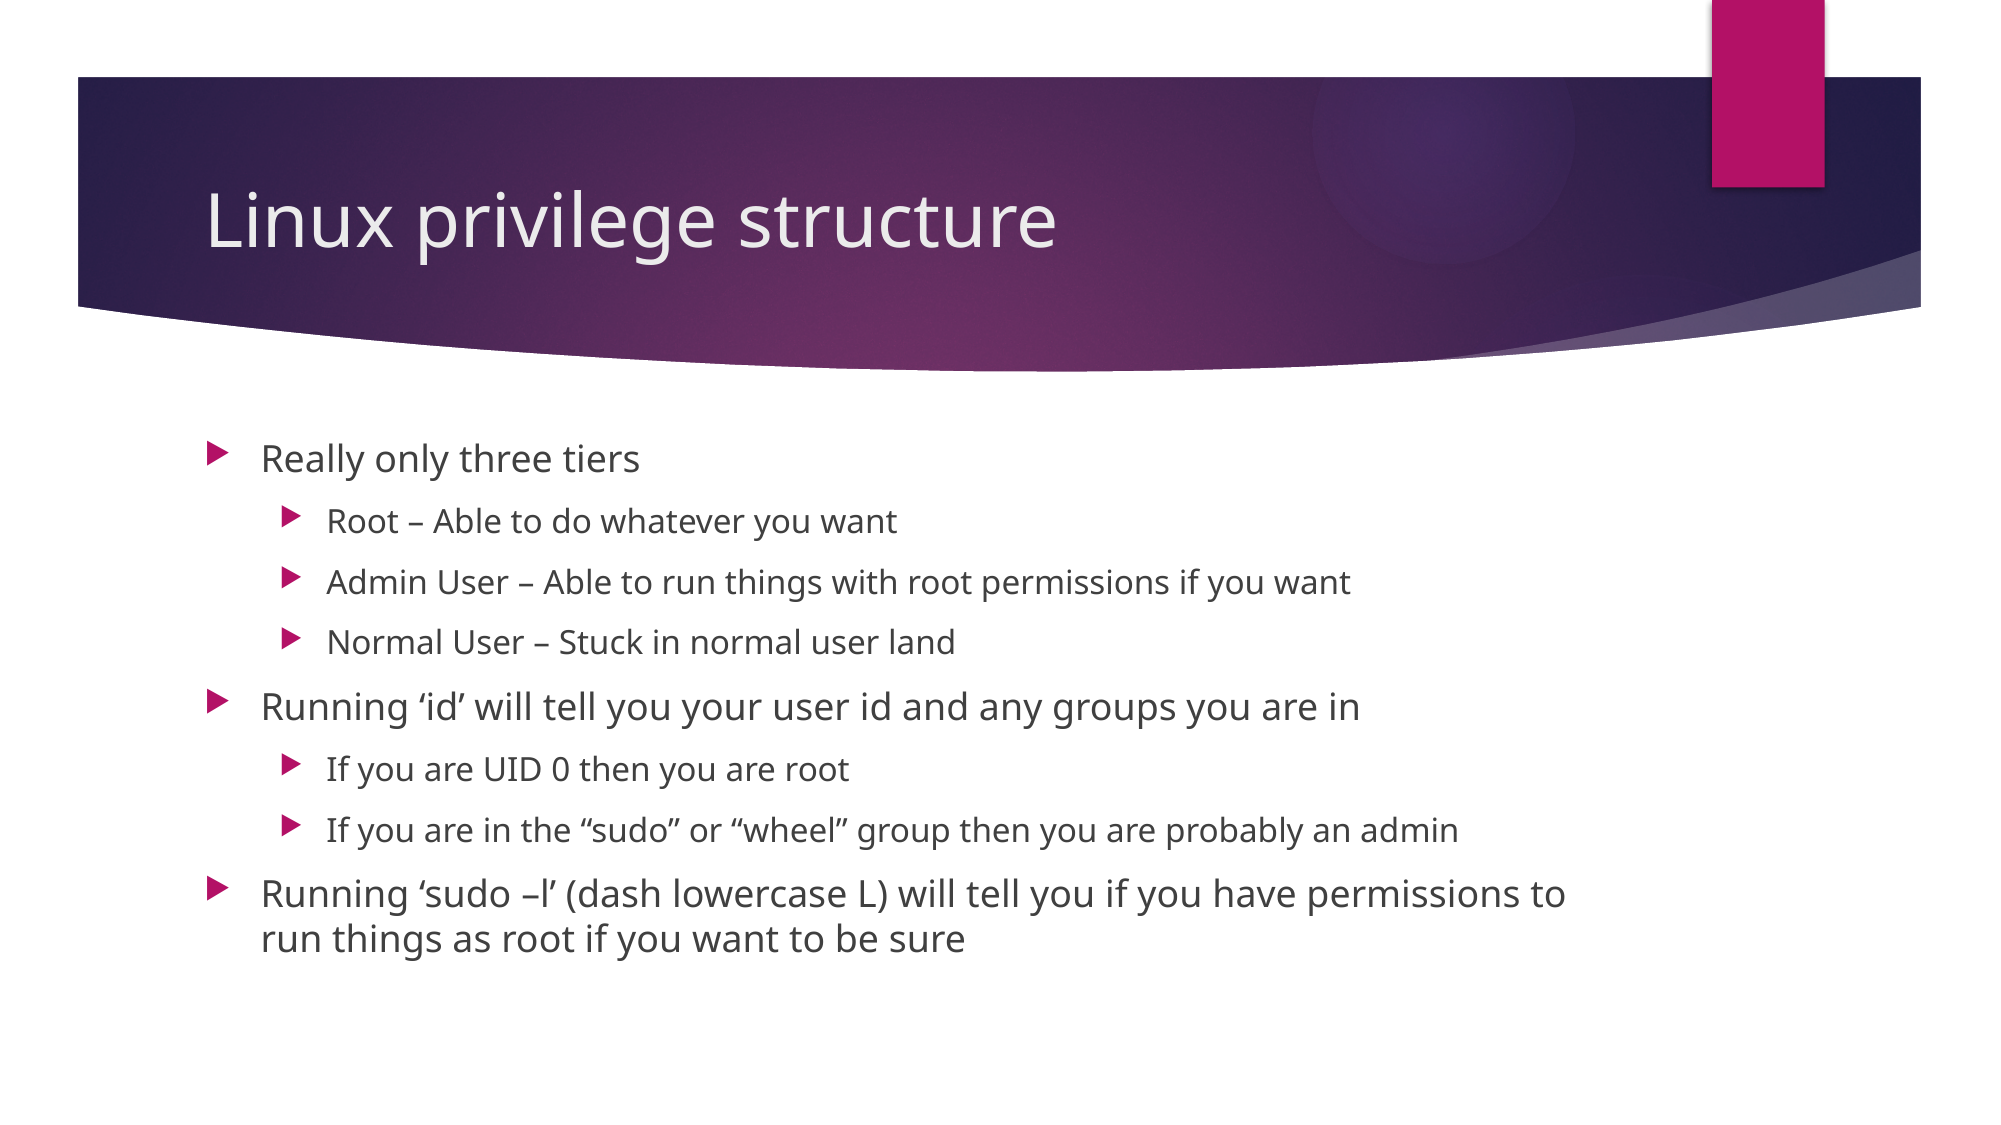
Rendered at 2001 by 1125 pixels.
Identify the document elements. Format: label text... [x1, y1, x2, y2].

list Really only three tiers Root – Able to do whatever you want Admin User – Able to run things with root permissions if you want Normal User – Stuck in normal user land Running ‘id’ will tell you your user id and any groups you are in If you are UID 0 then you are root If you are in the “sudo” or “wheel” group then you are probably an admin Running ‘sudo –l’ (dash lowercase L) will tell you if you have permissions to run things as root if you want to be sure [189, 427, 1638, 988]
title Now what? [1467, 300, 1788, 358]
title Linux privilege structure [189, 159, 1627, 276]
picture [79, 78, 1920, 371]
